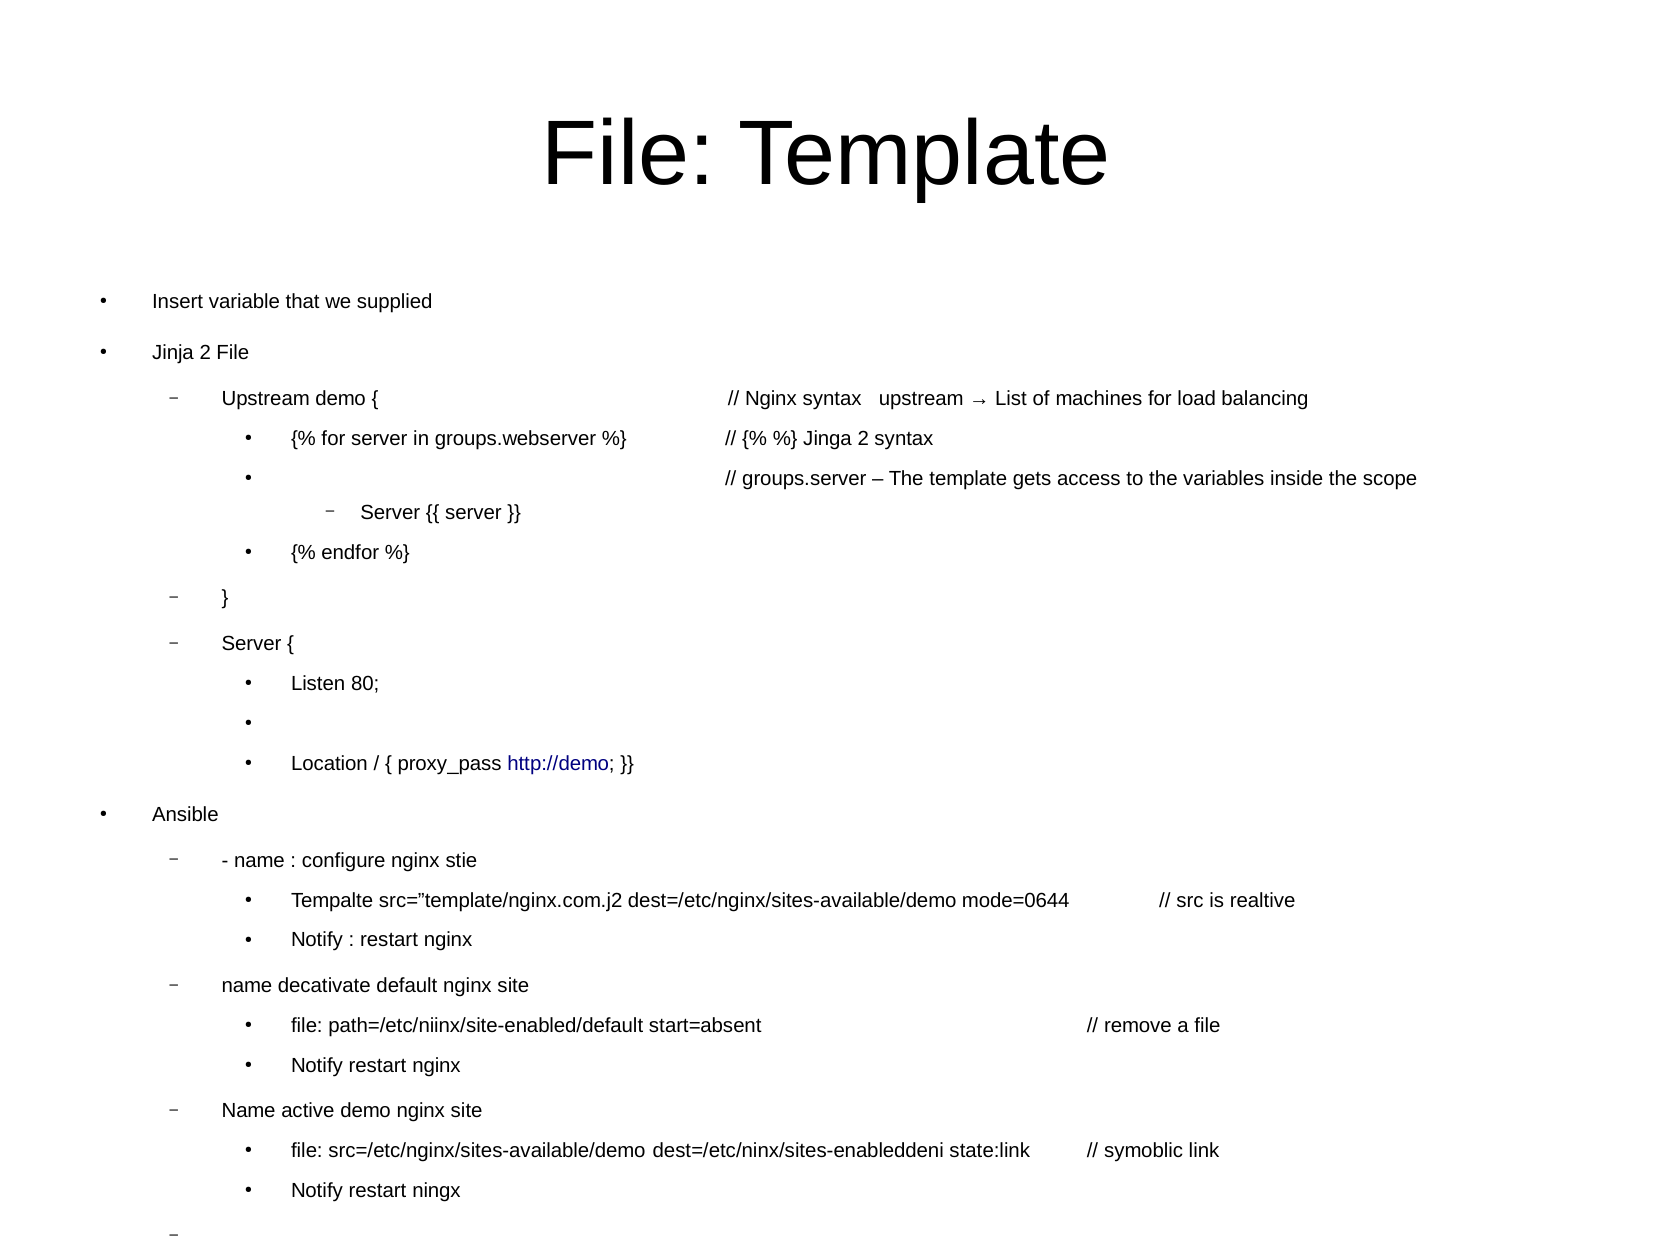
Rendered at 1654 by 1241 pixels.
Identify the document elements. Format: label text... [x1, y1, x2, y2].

title File: Template [82, 49, 1571, 257]
list Insert variable that we supplied Jinja 2 File Upstream demo { // Nginx syntax upstream → List of machines for load balancing {% for server in groups.webserver %} // {% %} Jinga 2 syntax // groups.server – The template gets access to the variables inside the scope Server {{ server }} {% endfor %} } Server { Listen 80; Location / { proxy_pass http://demo; }} Ansible - name : configure nginx stie Tempalte src=”template/nginx.com.j2 dest=/etc/nginx/sites-available/demo mode=0644 // src is realtive Notify : restart nginx name decativate default nginx site file: path=/etc/niinx/site-enabled/default start=absent // remove a file Notify restart nginx Name active demo nginx site file: src=/etc/nginx/sites-available/demo dest=/etc/ninx/sites-enableddeni state:link // symoblic link Notify restart ningx [82, 290, 1571, 1205]
